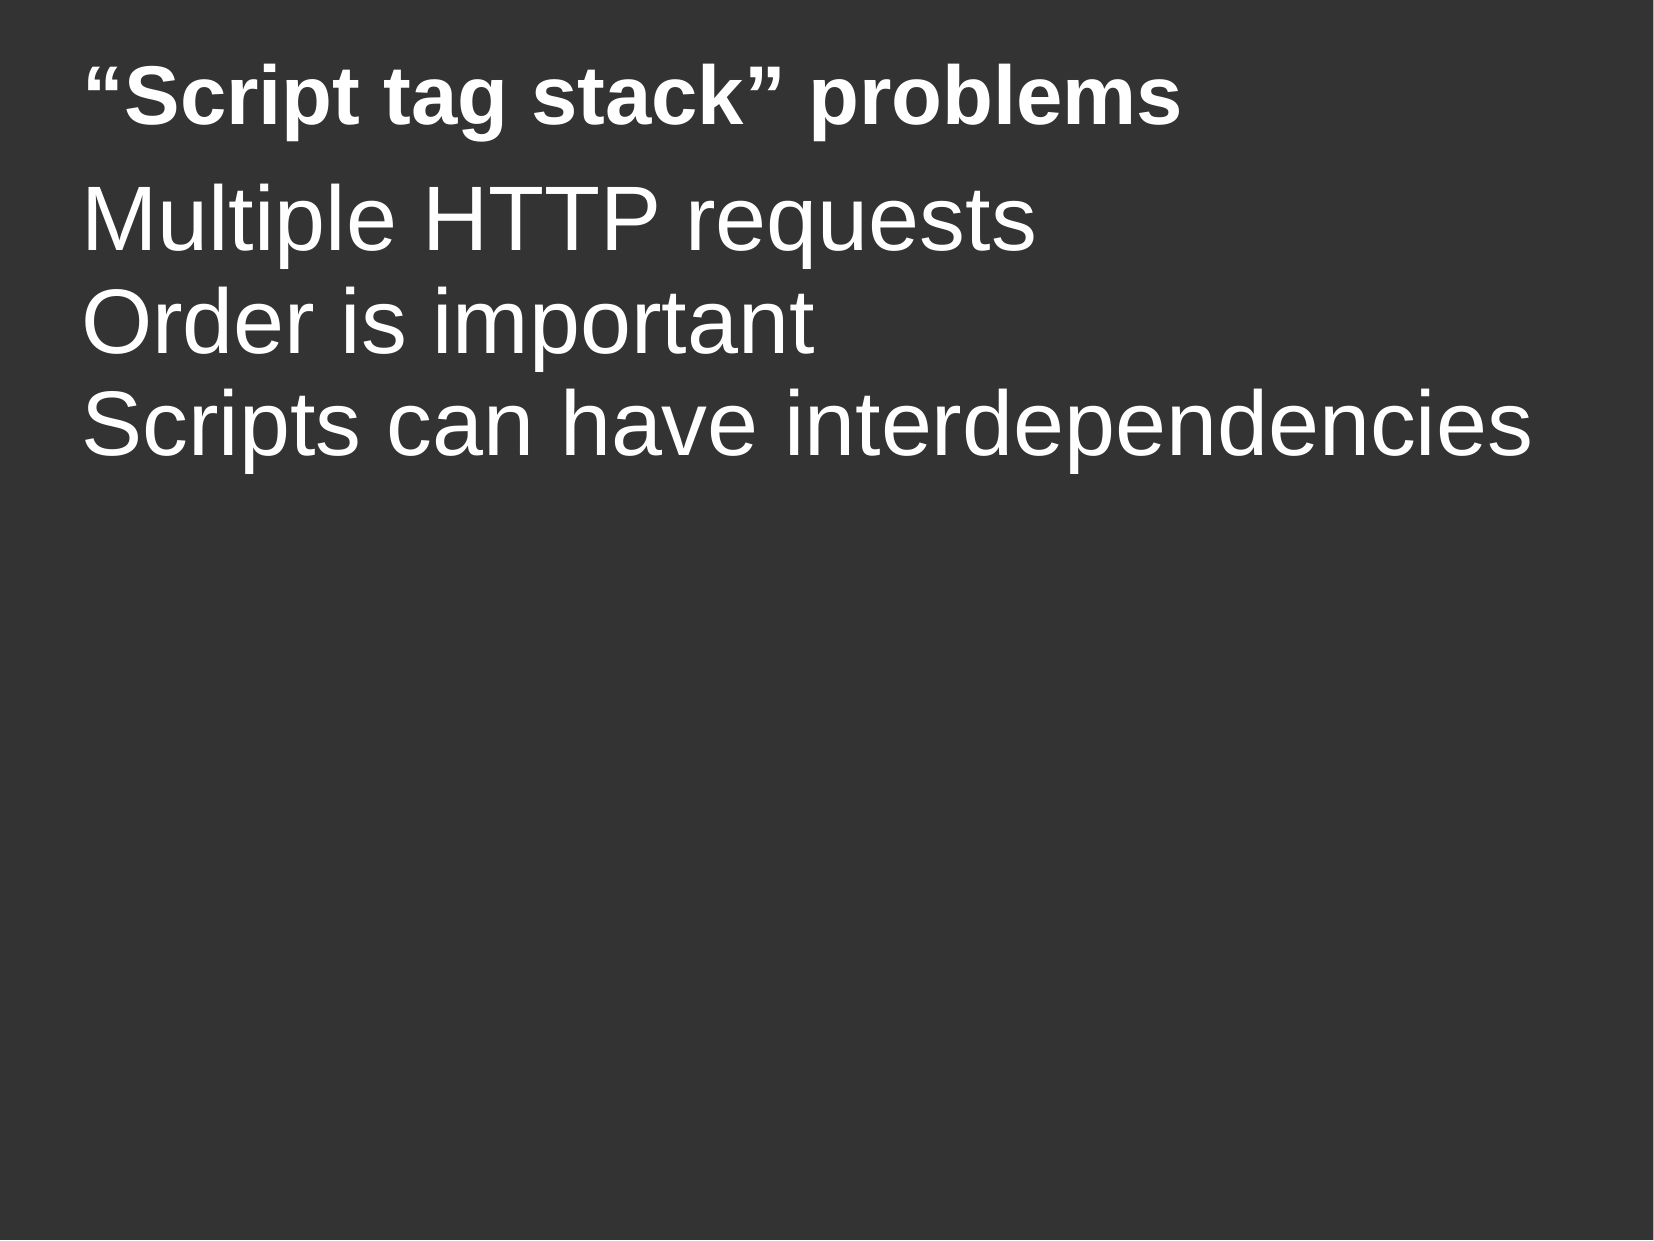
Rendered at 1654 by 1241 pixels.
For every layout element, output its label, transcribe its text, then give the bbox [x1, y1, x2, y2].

title “Script tag stack” problems [82, 49, 1571, 257]
title Multiple HTTP requests Order is important Scripts can have interdependencies [81, 116, 1570, 527]
